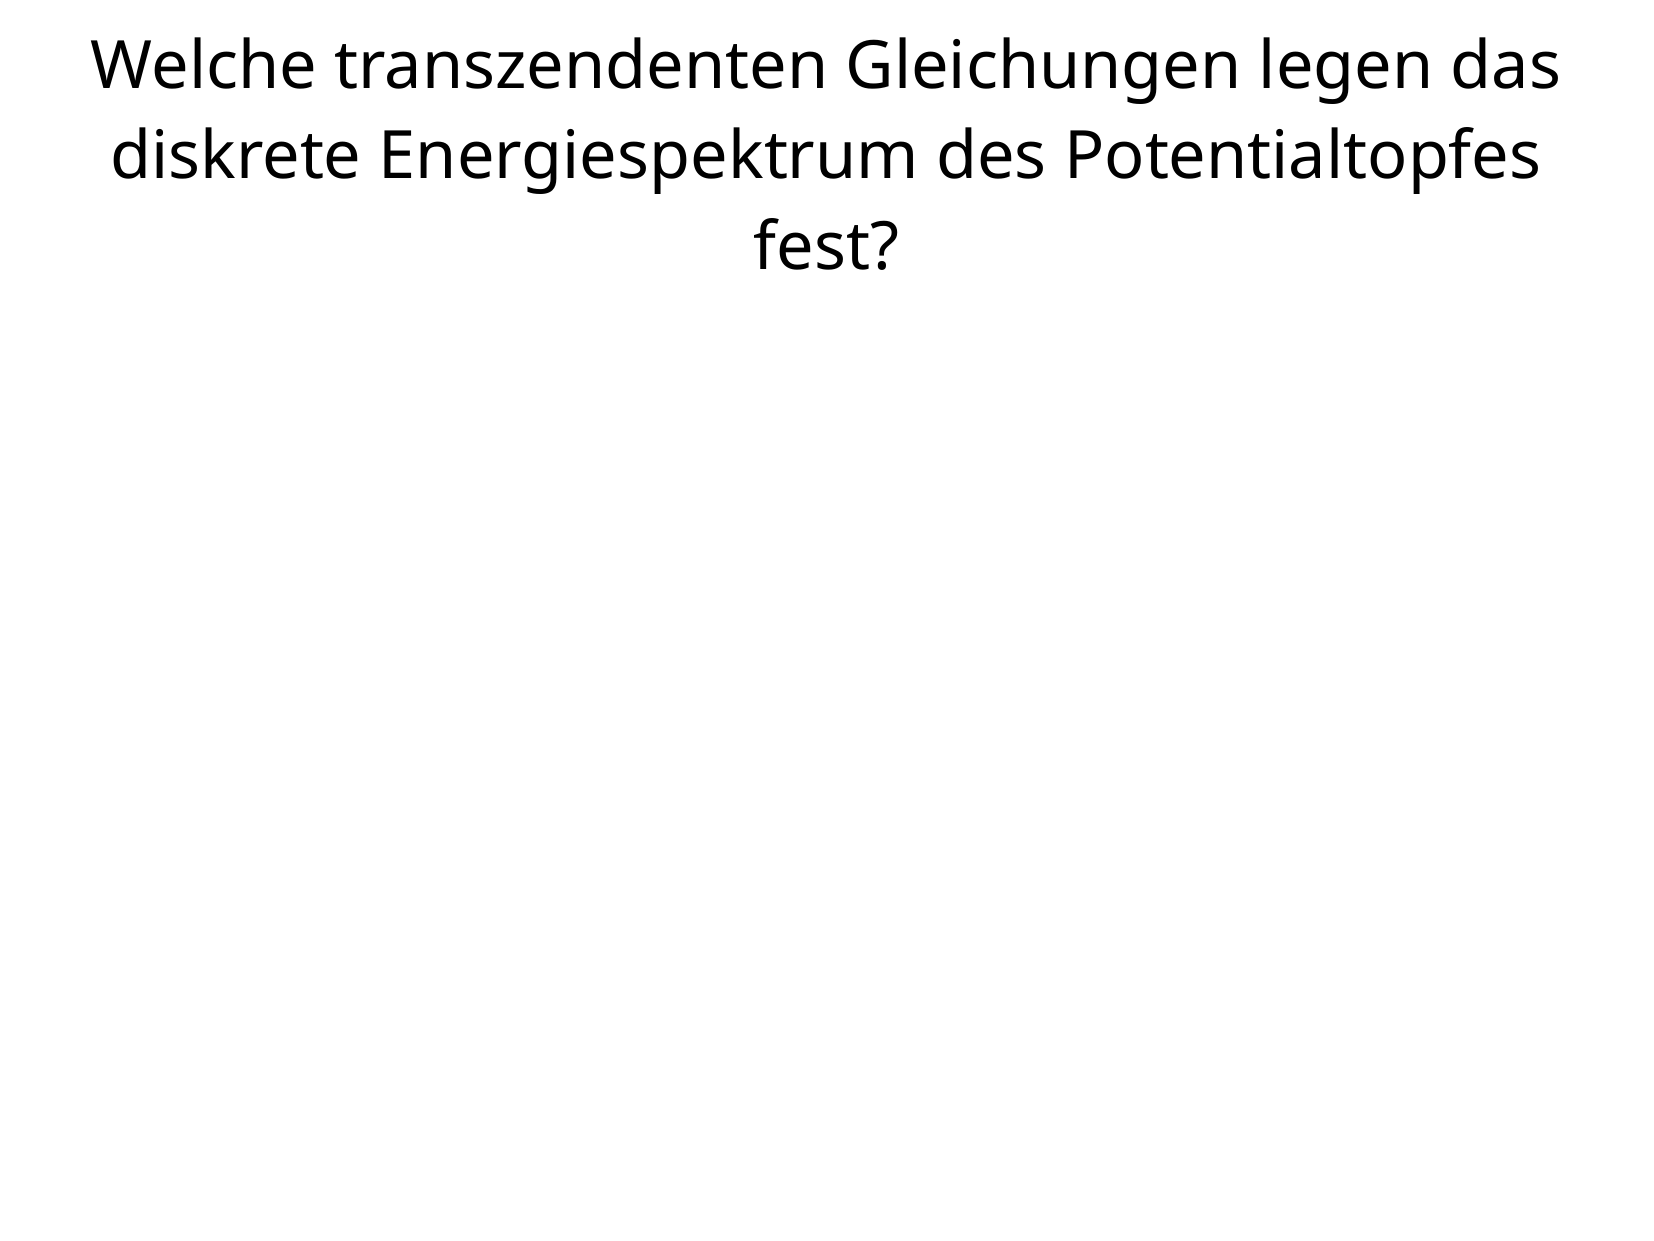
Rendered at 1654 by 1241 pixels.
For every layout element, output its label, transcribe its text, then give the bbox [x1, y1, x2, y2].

title Welche transzendenten Gleichungen legen das diskrete Energiespektrum des Potentialtopfes fest? [82, 49, 1571, 257]
